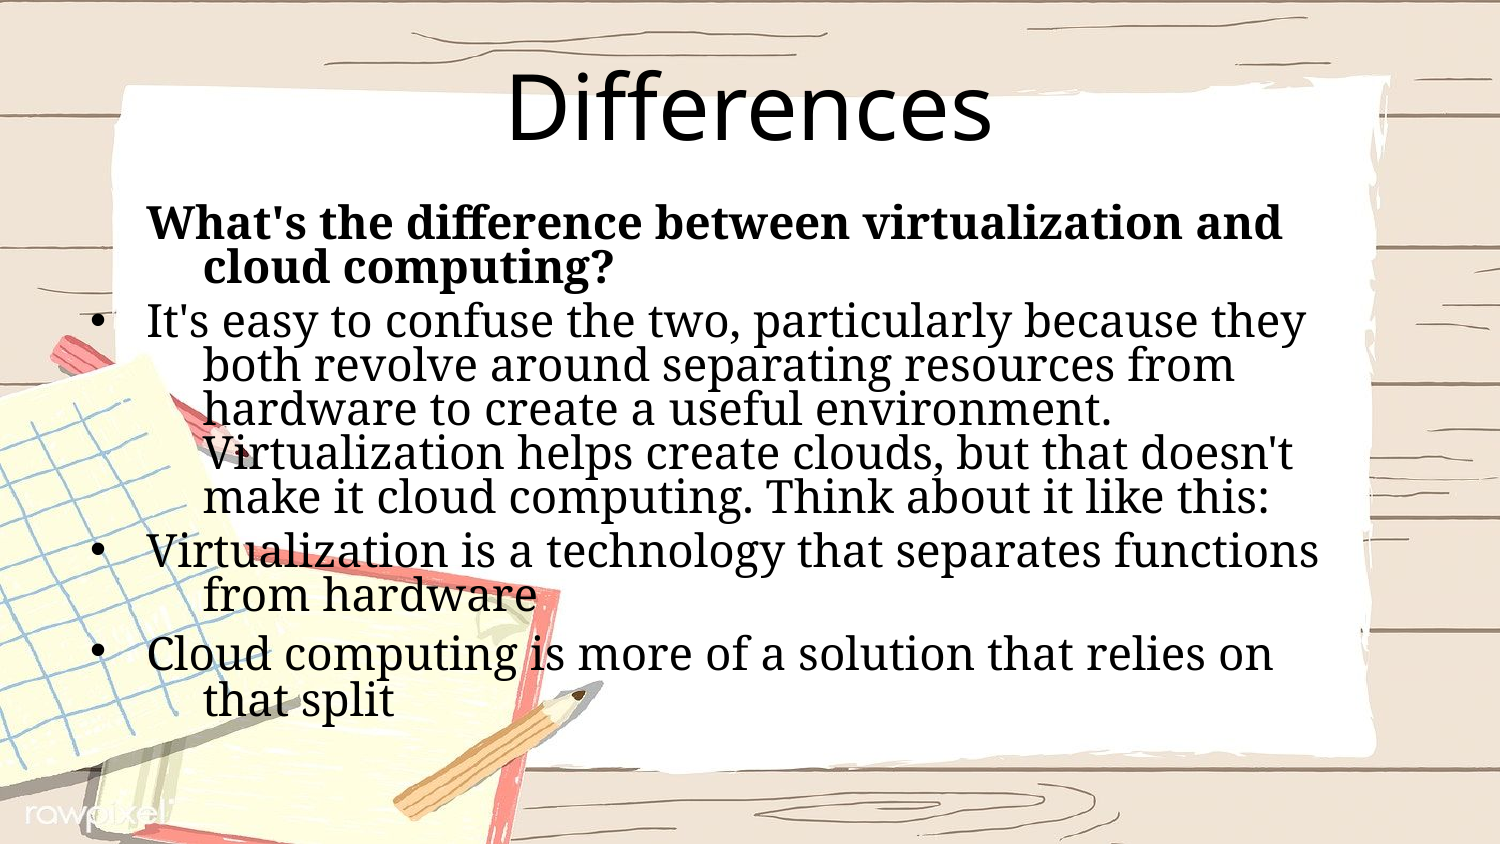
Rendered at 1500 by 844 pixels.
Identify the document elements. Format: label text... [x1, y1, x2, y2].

title Differences [75, 33, 1426, 175]
list What's the difference between virtualization and cloud computing? It's easy to confuse the two, particularly because they both revolve around separating resources from hardware to create a useful environment. Virtualization helps create clouds, but that doesn't make it cloud computing. Think about it like this: Virtualization is a technology that separates functions from hardware Cloud computing is more of a solution that relies on that split [75, 196, 1356, 754]
